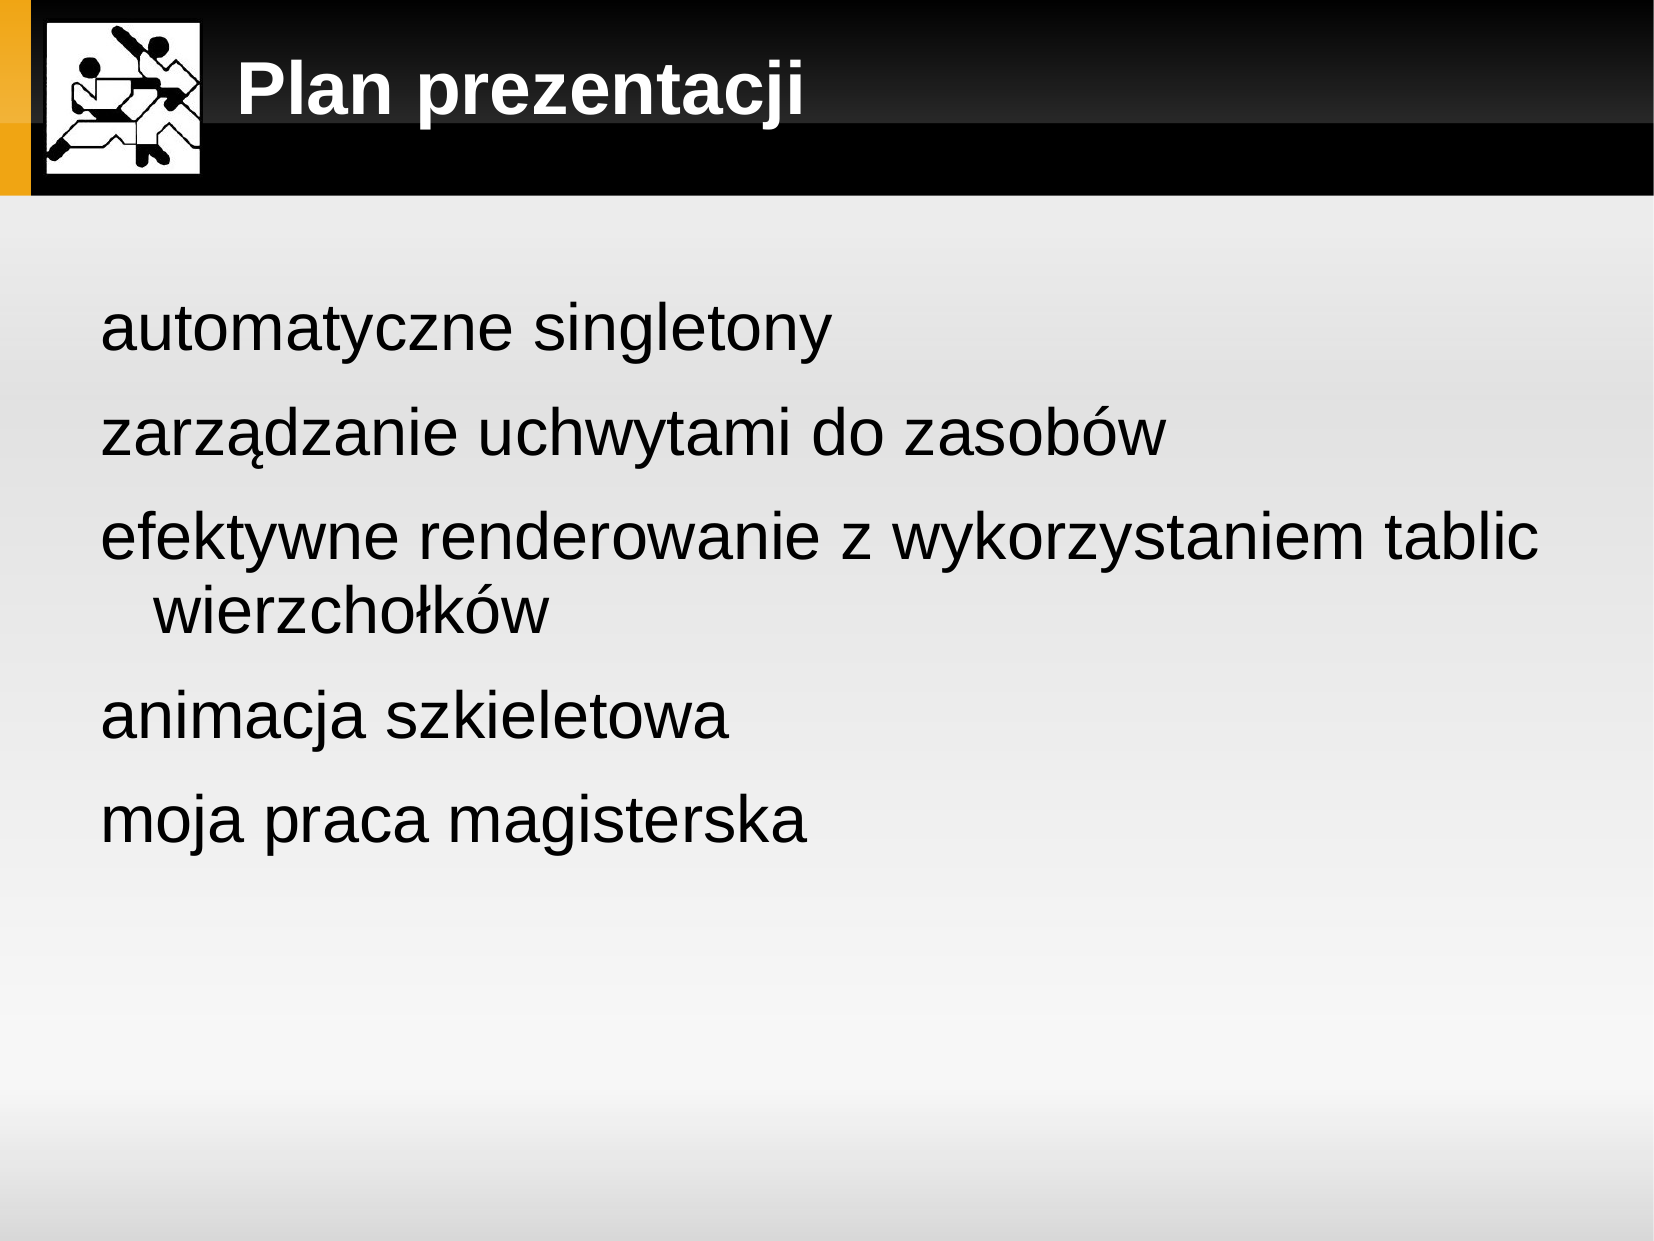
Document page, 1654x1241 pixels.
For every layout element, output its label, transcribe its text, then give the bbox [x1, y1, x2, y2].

list automatyczne singletony zarządzanie uchwytami do zasobów efektywne renderowanie z wykorzystaniem tablic wierzchołków animacja szkieletowa moja praca magisterska [82, 290, 1571, 1109]
title Plan prezentacji [236, 0, 1595, 178]
picture [0, 0, 1654, 1241]
